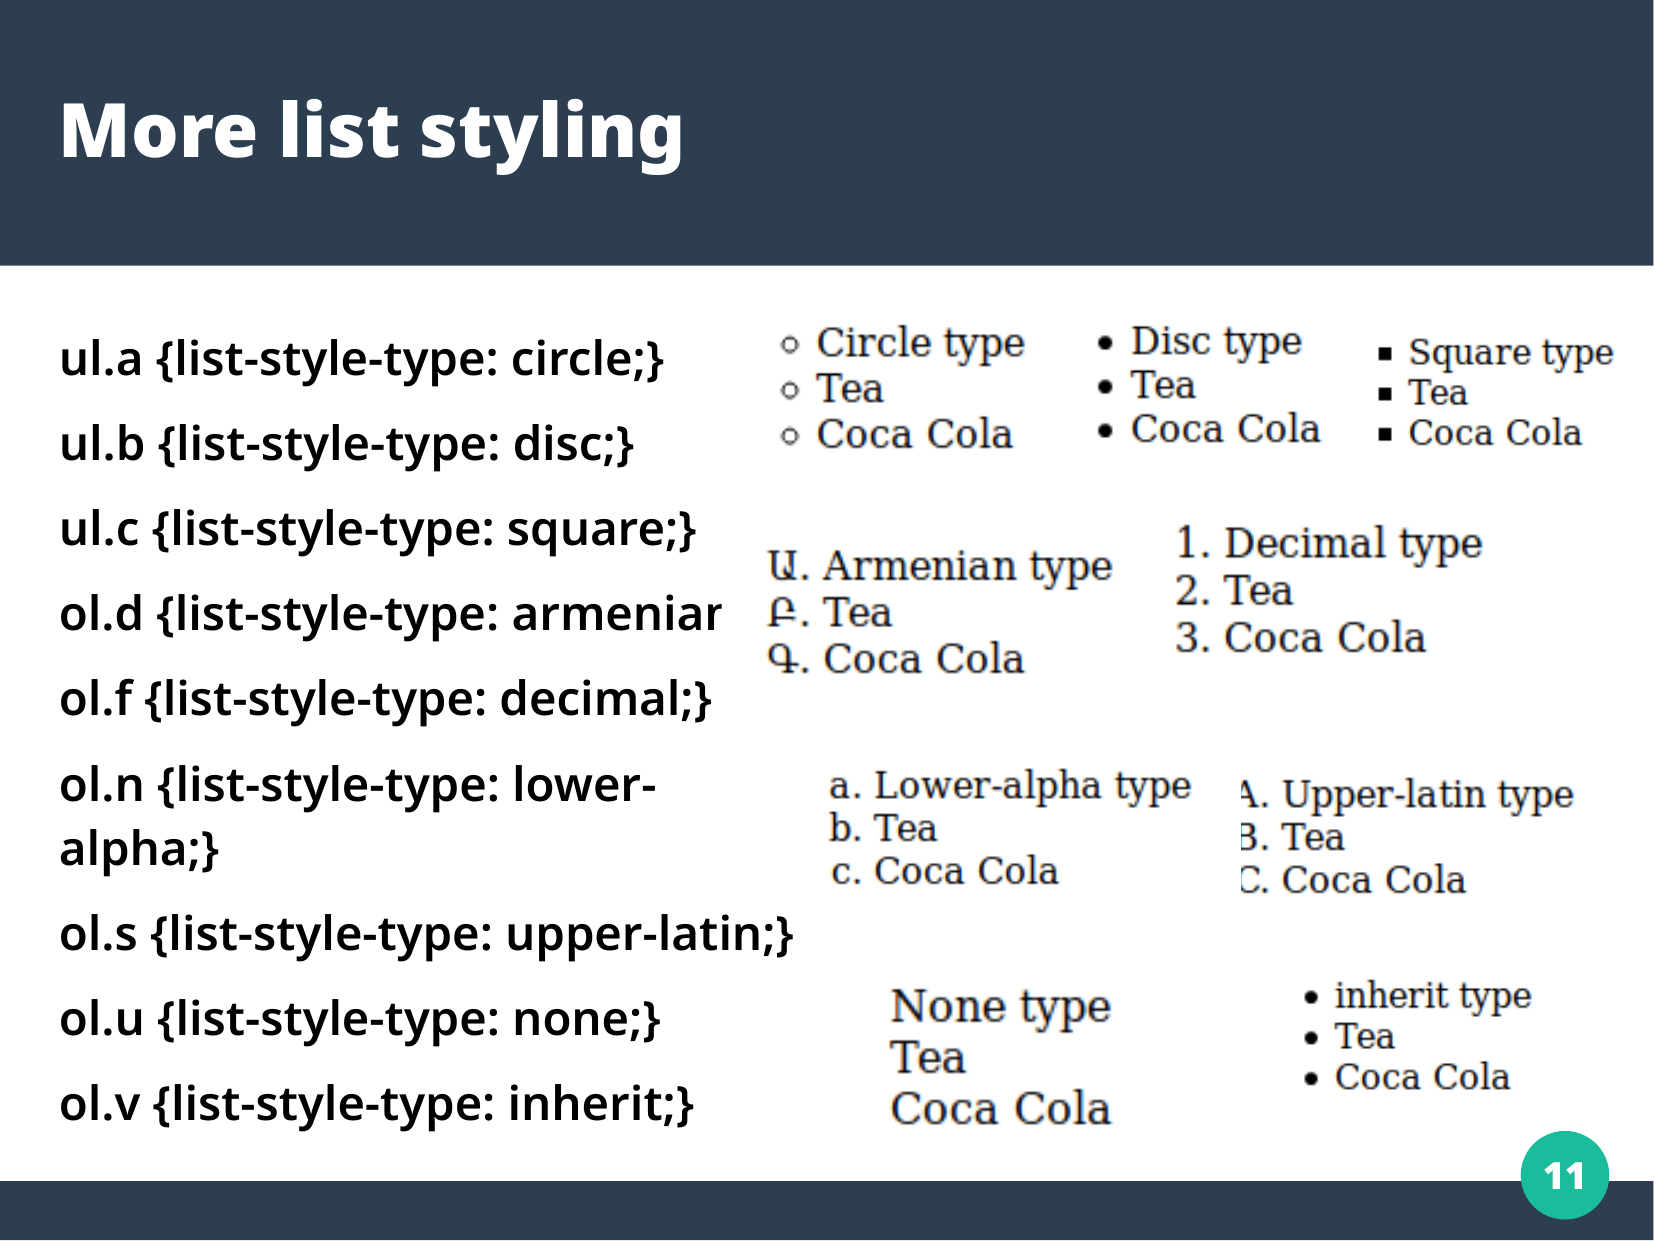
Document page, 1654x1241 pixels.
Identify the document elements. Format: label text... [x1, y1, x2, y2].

picture [1269, 944, 1581, 1123]
title More list styling [59, 49, 1595, 207]
picture [794, 974, 1211, 1152]
picture [721, 501, 1574, 703]
picture [738, 295, 1654, 475]
picture [780, 738, 1619, 916]
list ul.a {list-style-type: circle;} ul.b {list-style-type: disc;} ul.c {list-style-type: square;} ol.d {list-style-type: armenian;} ol.f {list-style-type: decimal;} ol.n {list-style-type: lower-alpha;} ol.s {list-style-type: upper-latin;} ol.u {list-style-type: none;} ol.v {list-style-type: inherit;} [59, 324, 809, 1152]
